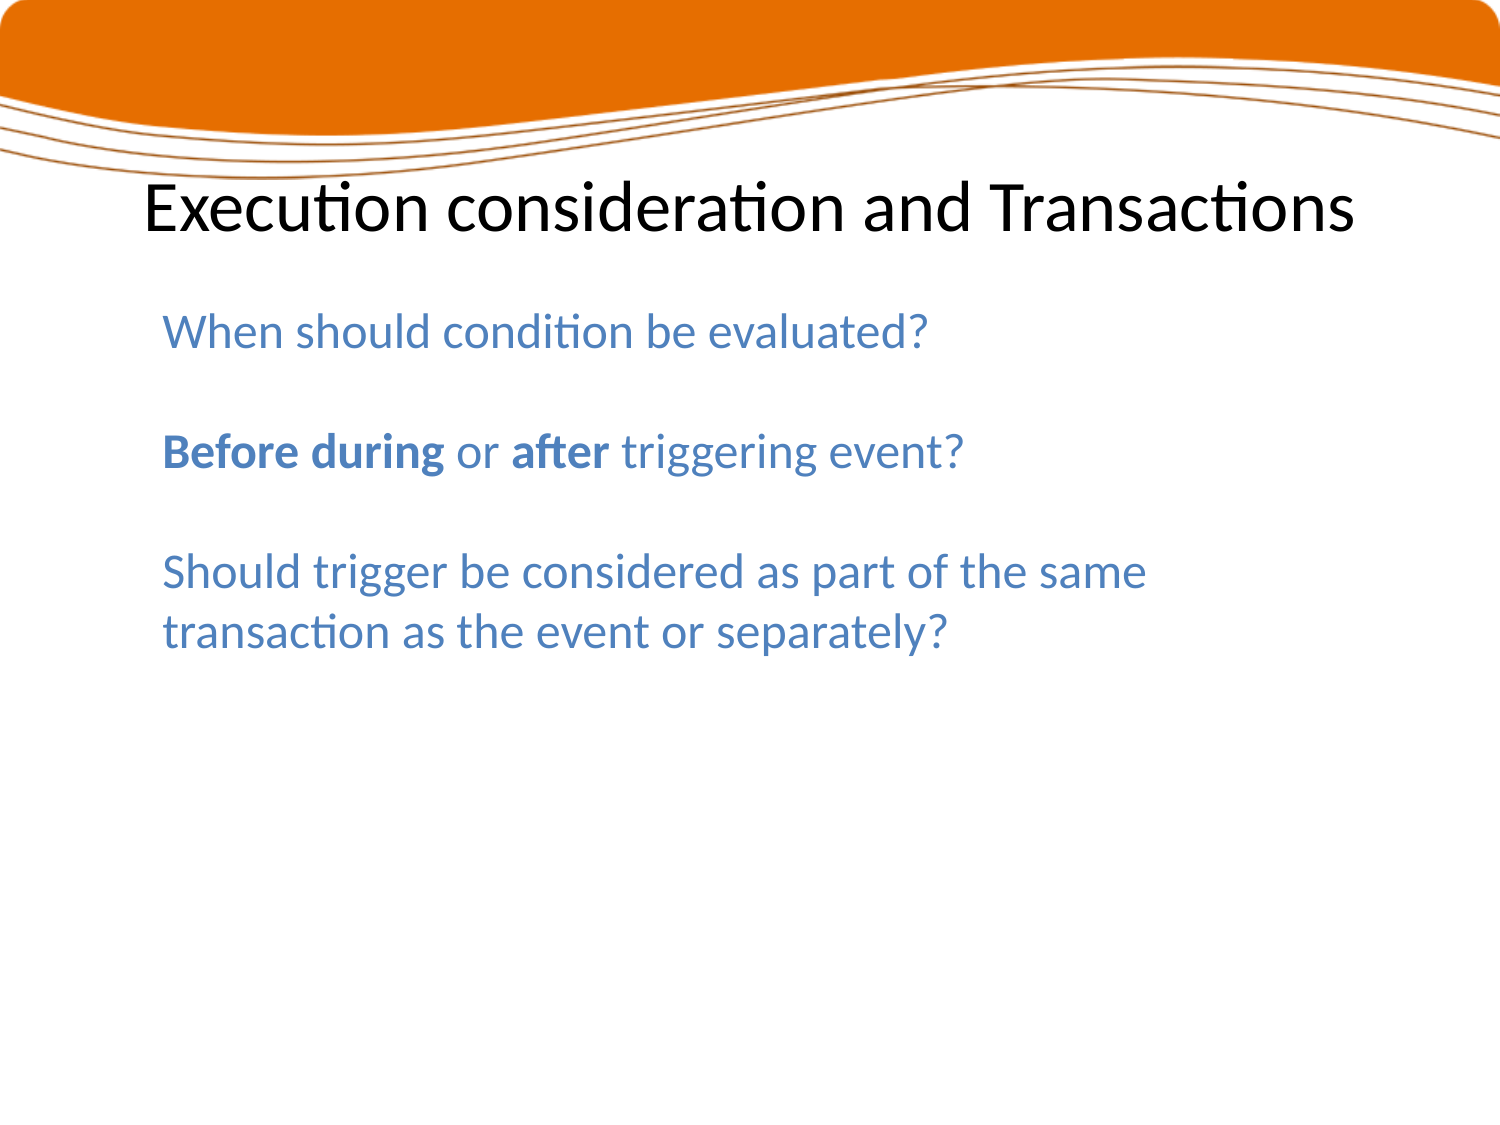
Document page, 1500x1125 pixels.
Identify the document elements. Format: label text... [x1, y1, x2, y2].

title Execution consideration and Transactions [75, 125, 1425, 279]
picture [0, 0, 1500, 180]
text_box When should condition be evaluated? Before during or after triggering event? Should trigger be considered as part of the same transaction as the event or separately? [147, 290, 1223, 666]
